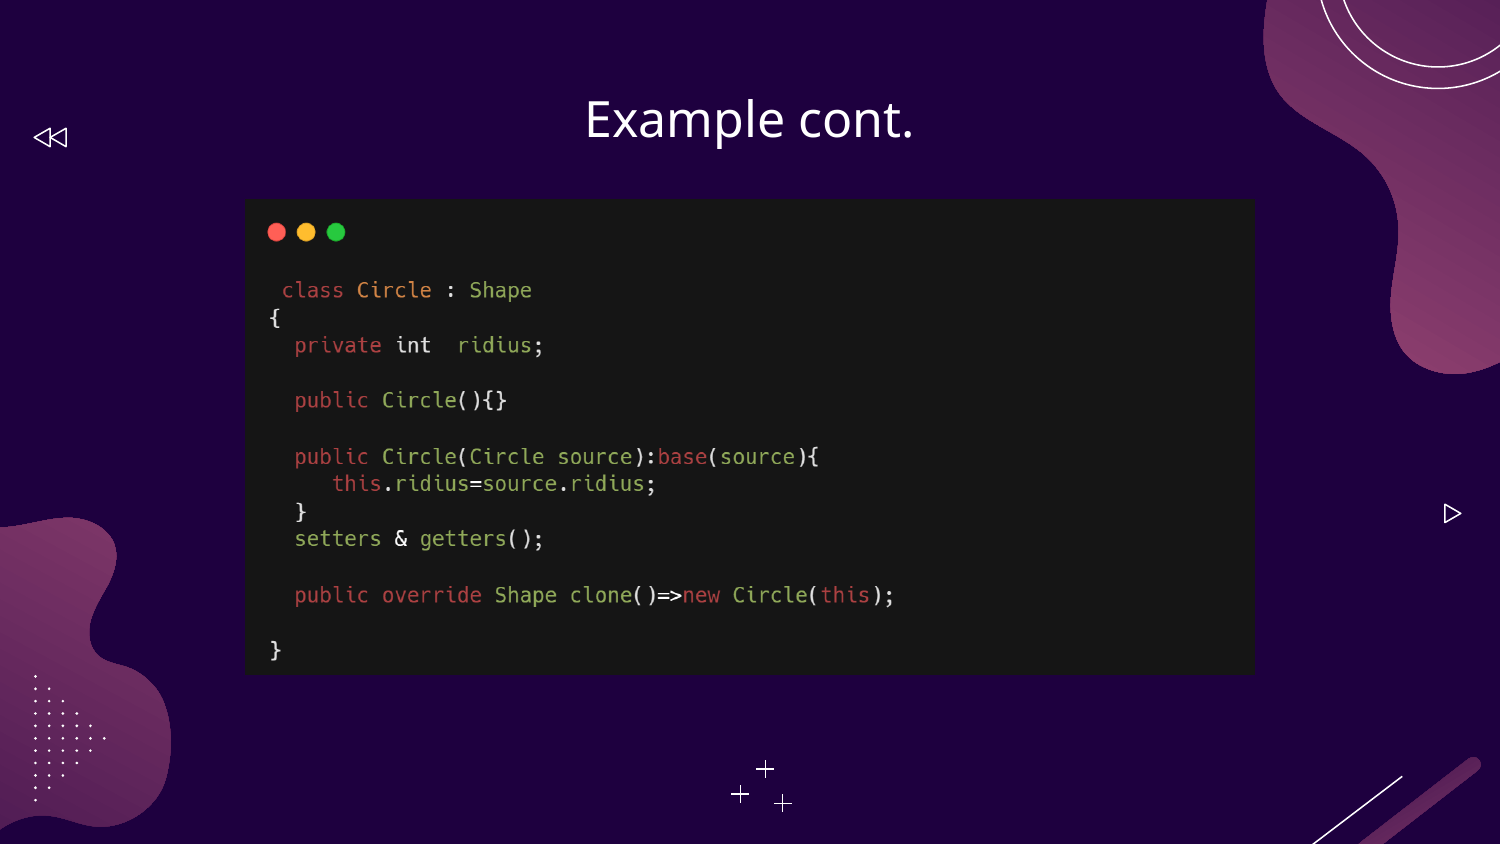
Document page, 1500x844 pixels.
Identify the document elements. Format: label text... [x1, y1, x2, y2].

text_box Example cont. [118, 72, 1382, 167]
picture [245, 199, 1255, 675]
